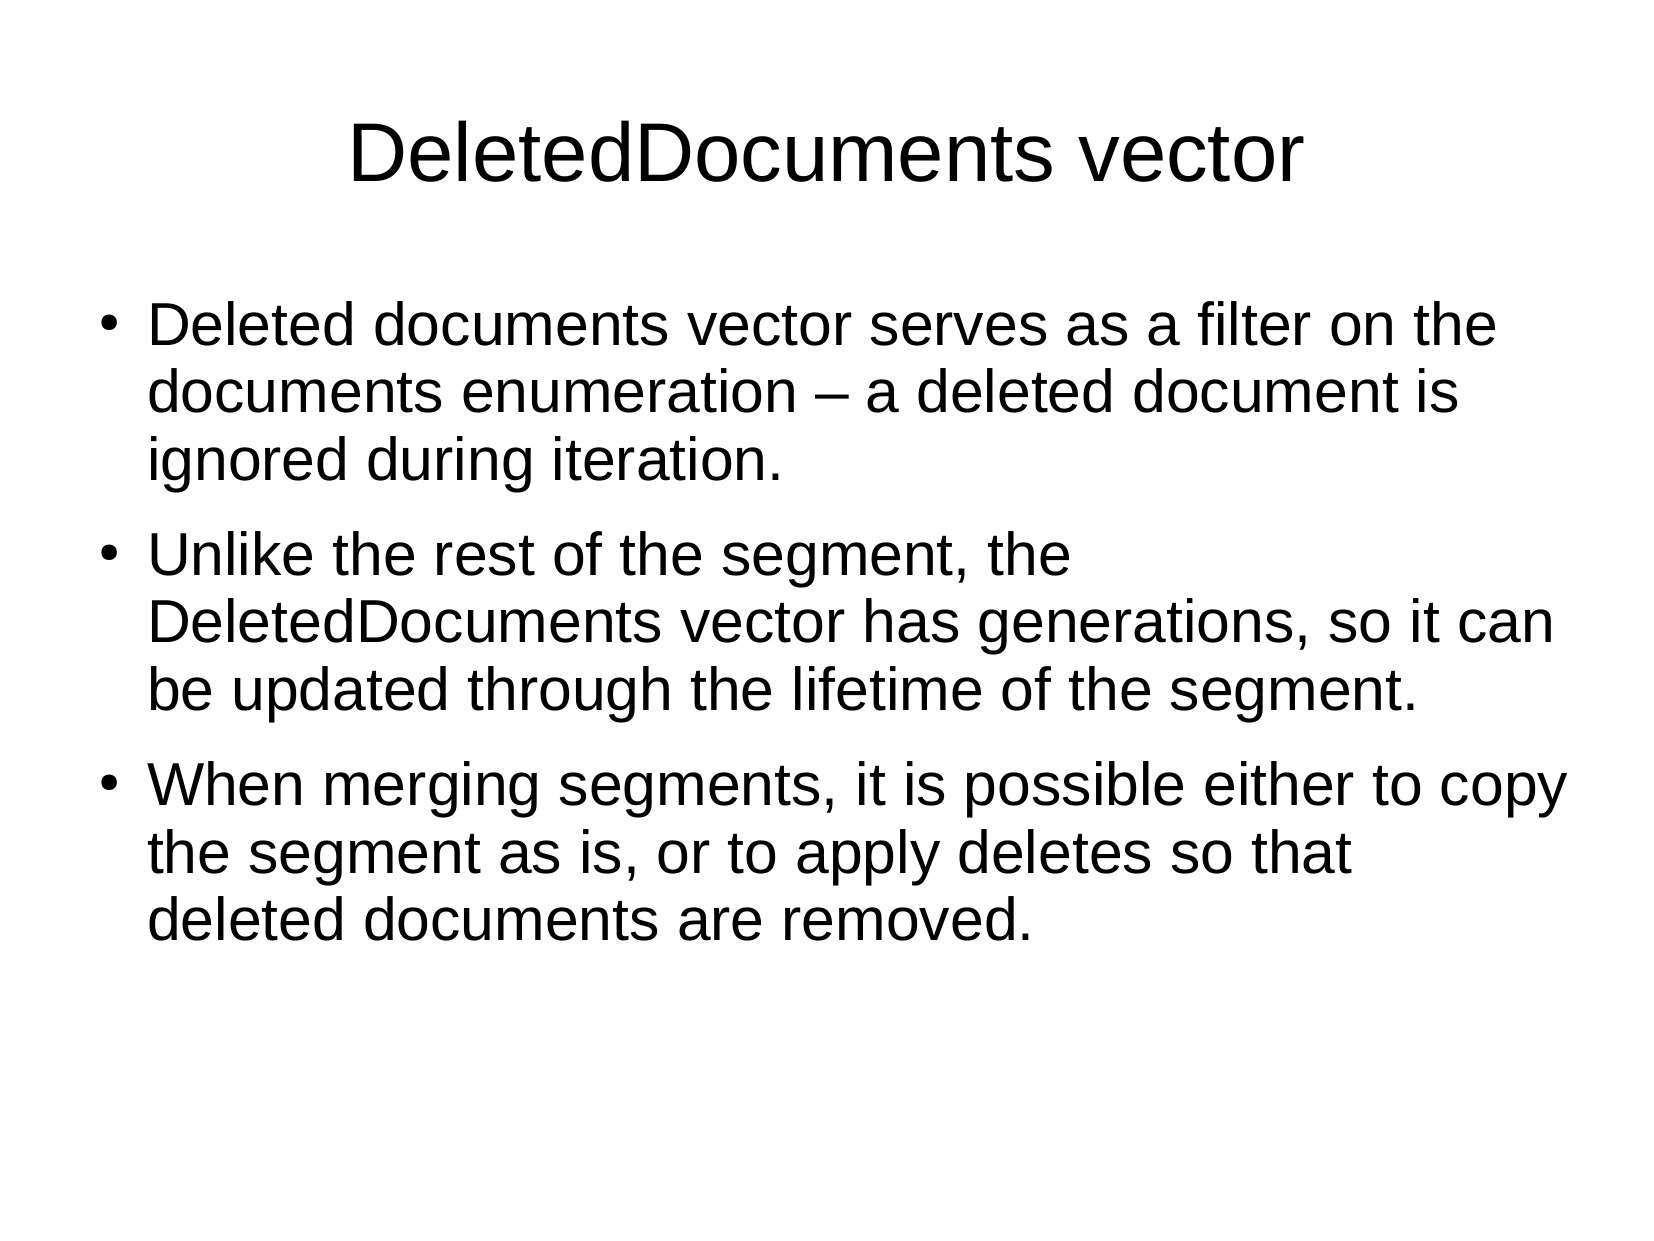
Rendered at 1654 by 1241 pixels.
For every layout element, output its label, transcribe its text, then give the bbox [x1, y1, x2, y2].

list Deleted documents vector serves as a filter on the documents enumeration – a deleted document is ignored during iteration. Unlike the rest of the segment, the DeletedDocuments vector has generations, so it can be updated through the lifetime of the segment. When merging segments, it is possible either to copy the segment as is, or to apply deletes so that deleted documents are removed. [82, 290, 1571, 1010]
title DeletedDocuments vector [82, 49, 1571, 257]
